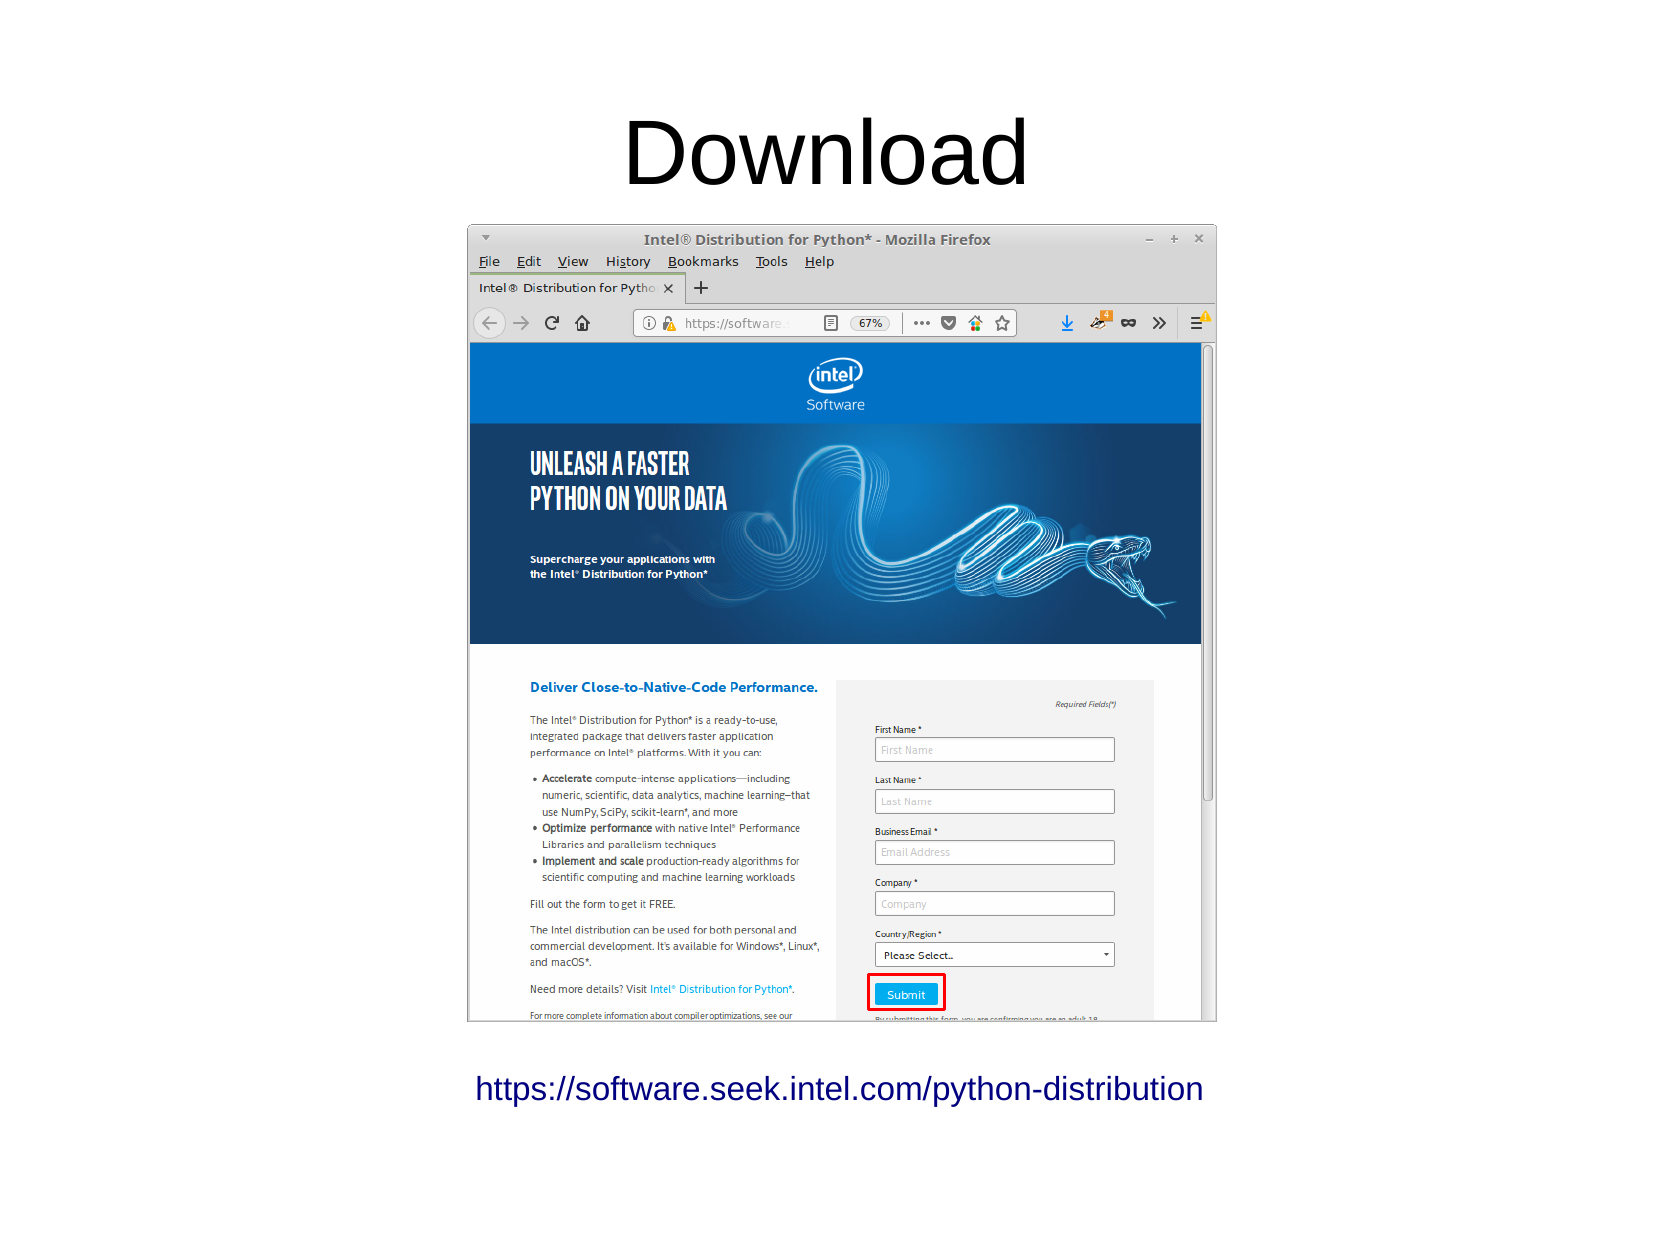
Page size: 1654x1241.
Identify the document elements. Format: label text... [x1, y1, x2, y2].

title Download [82, 49, 1571, 257]
text_box https://software.seek.intel.com/python-distribution [460, 1062, 1241, 1128]
picture [467, 224, 1217, 1022]
